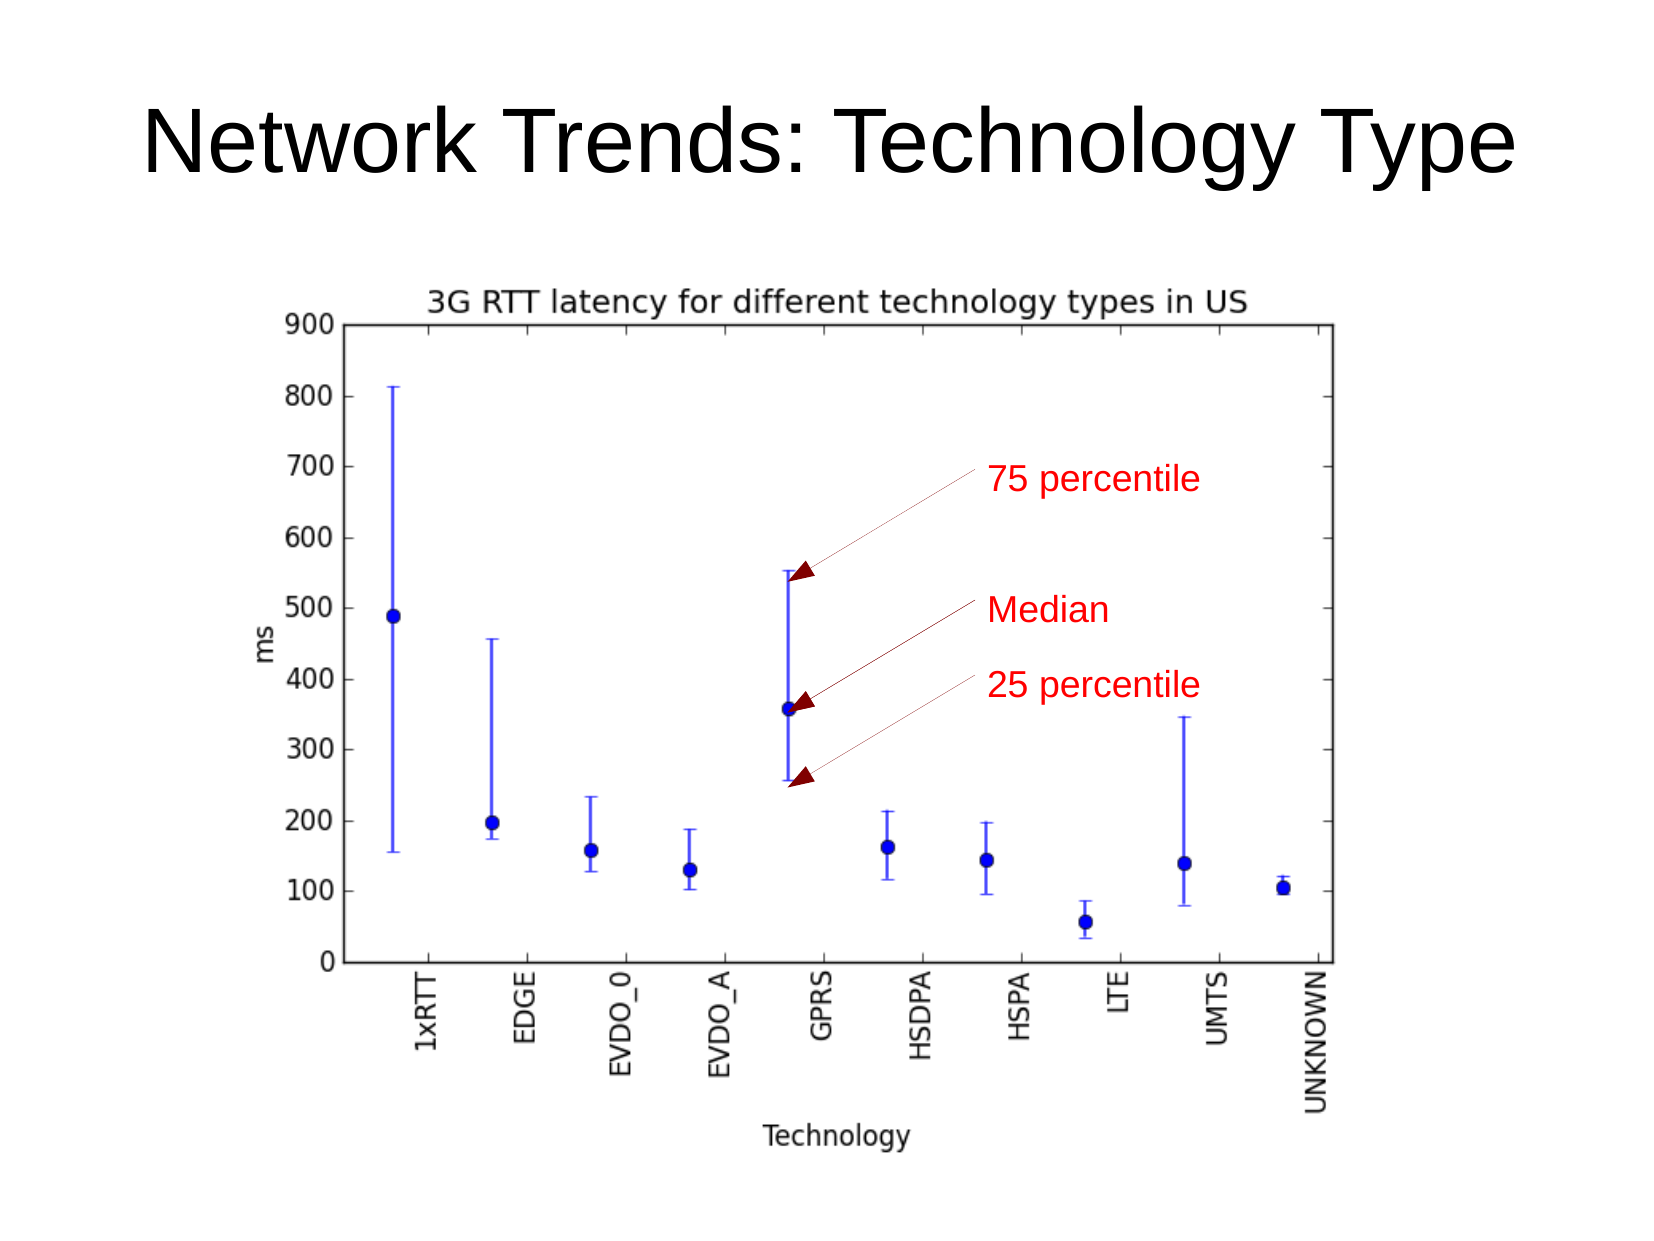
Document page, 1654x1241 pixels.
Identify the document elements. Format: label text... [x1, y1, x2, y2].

text_box 25 percentile [972, 655, 1217, 713]
text_box Median [972, 580, 1126, 638]
picture [184, 227, 1460, 1203]
title Network Trends: Technology Type [86, 37, 1576, 245]
text_box 75 percentile [972, 450, 1217, 507]
